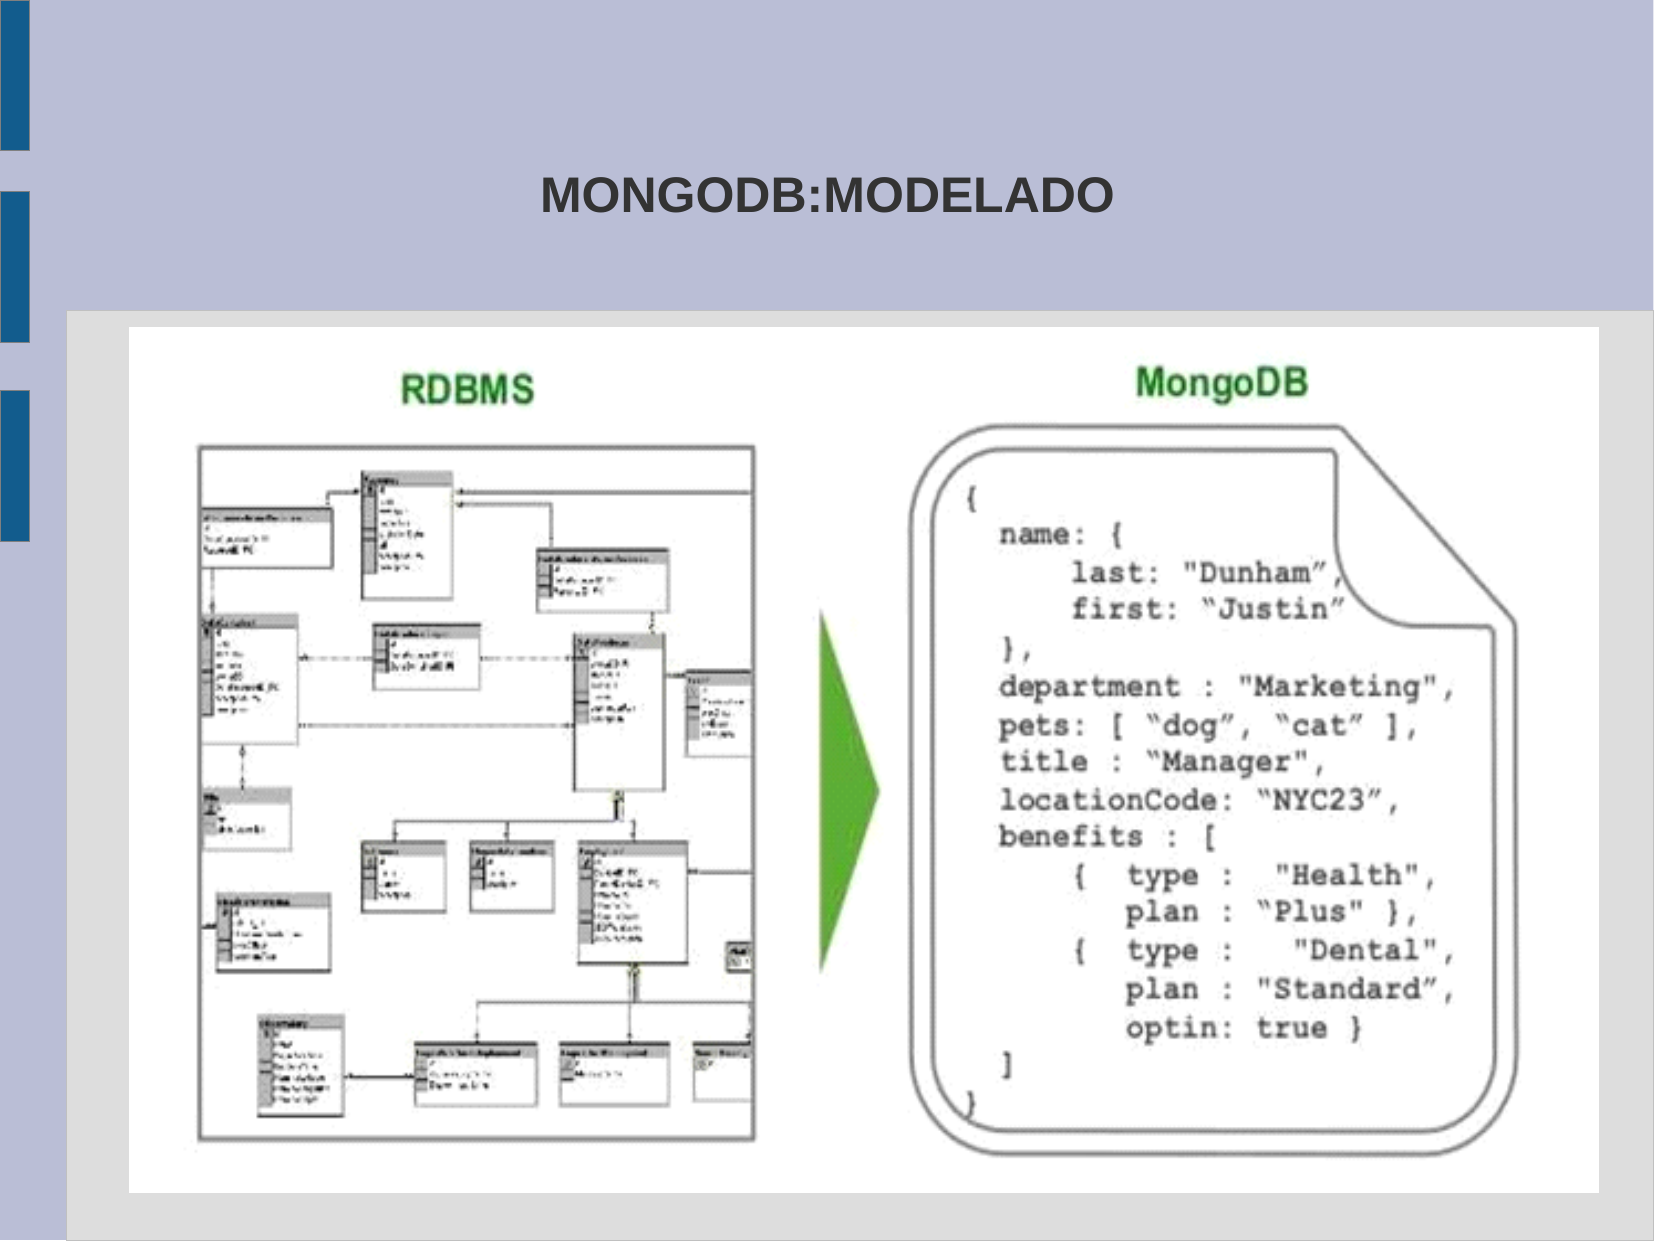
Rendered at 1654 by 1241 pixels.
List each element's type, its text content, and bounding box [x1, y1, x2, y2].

title MONGODB:MODELADO [121, 91, 1534, 299]
picture [129, 327, 1599, 1193]
